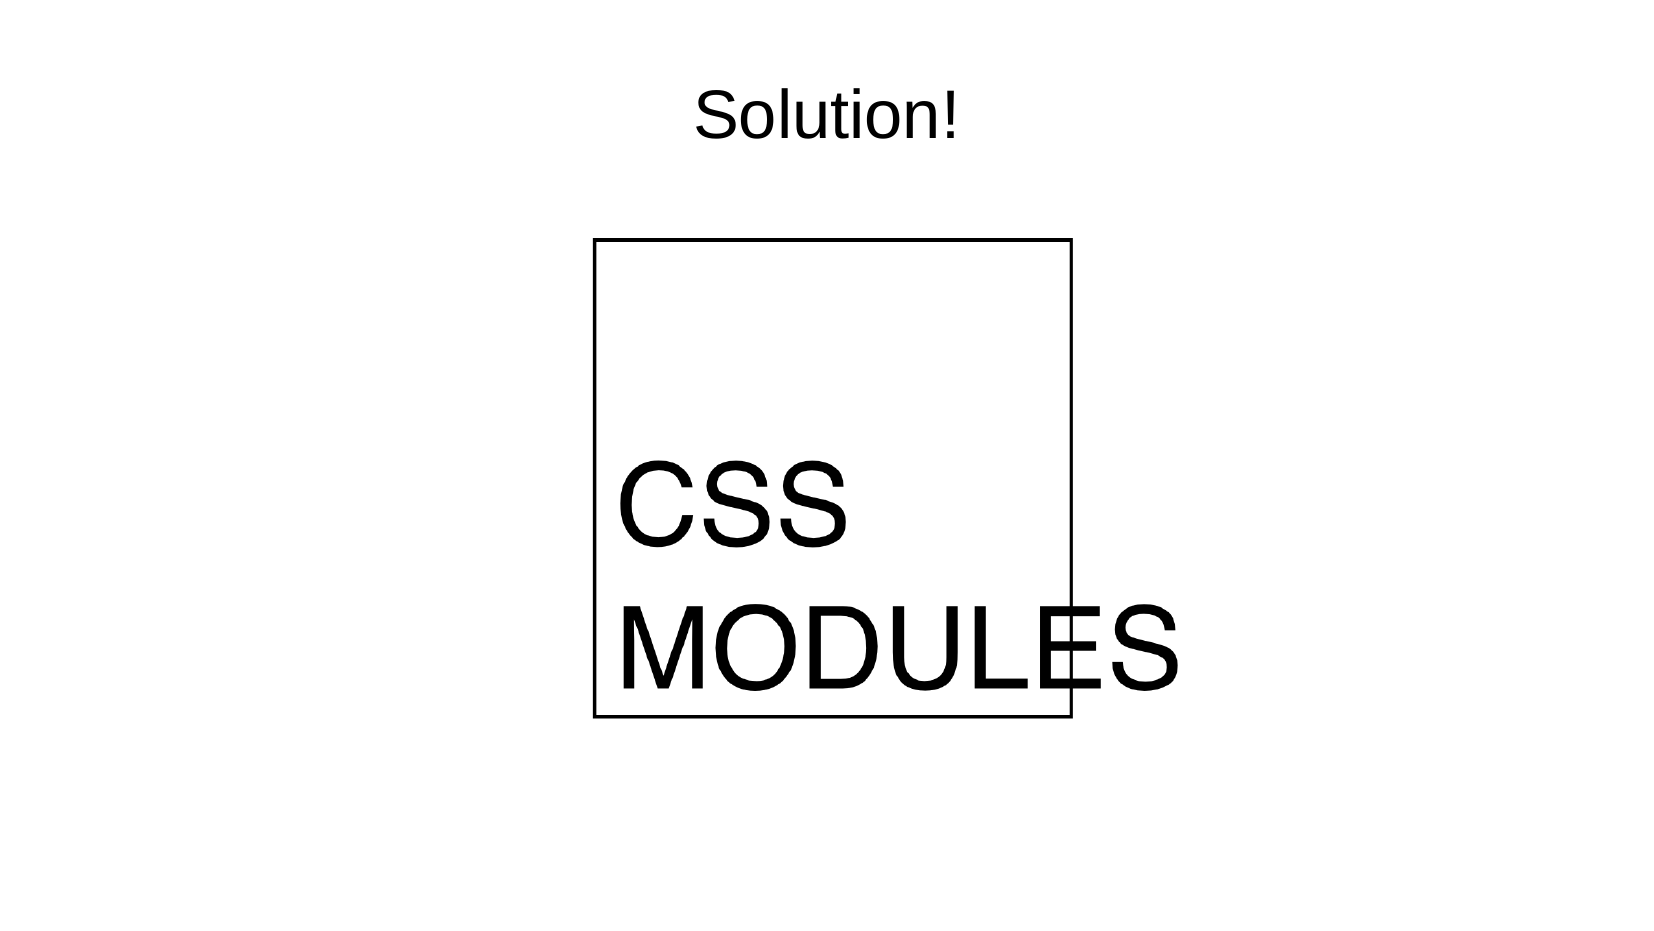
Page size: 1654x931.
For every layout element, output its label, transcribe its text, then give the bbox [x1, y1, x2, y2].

title Solution! [82, 37, 1571, 193]
picture [542, 135, 1228, 822]
